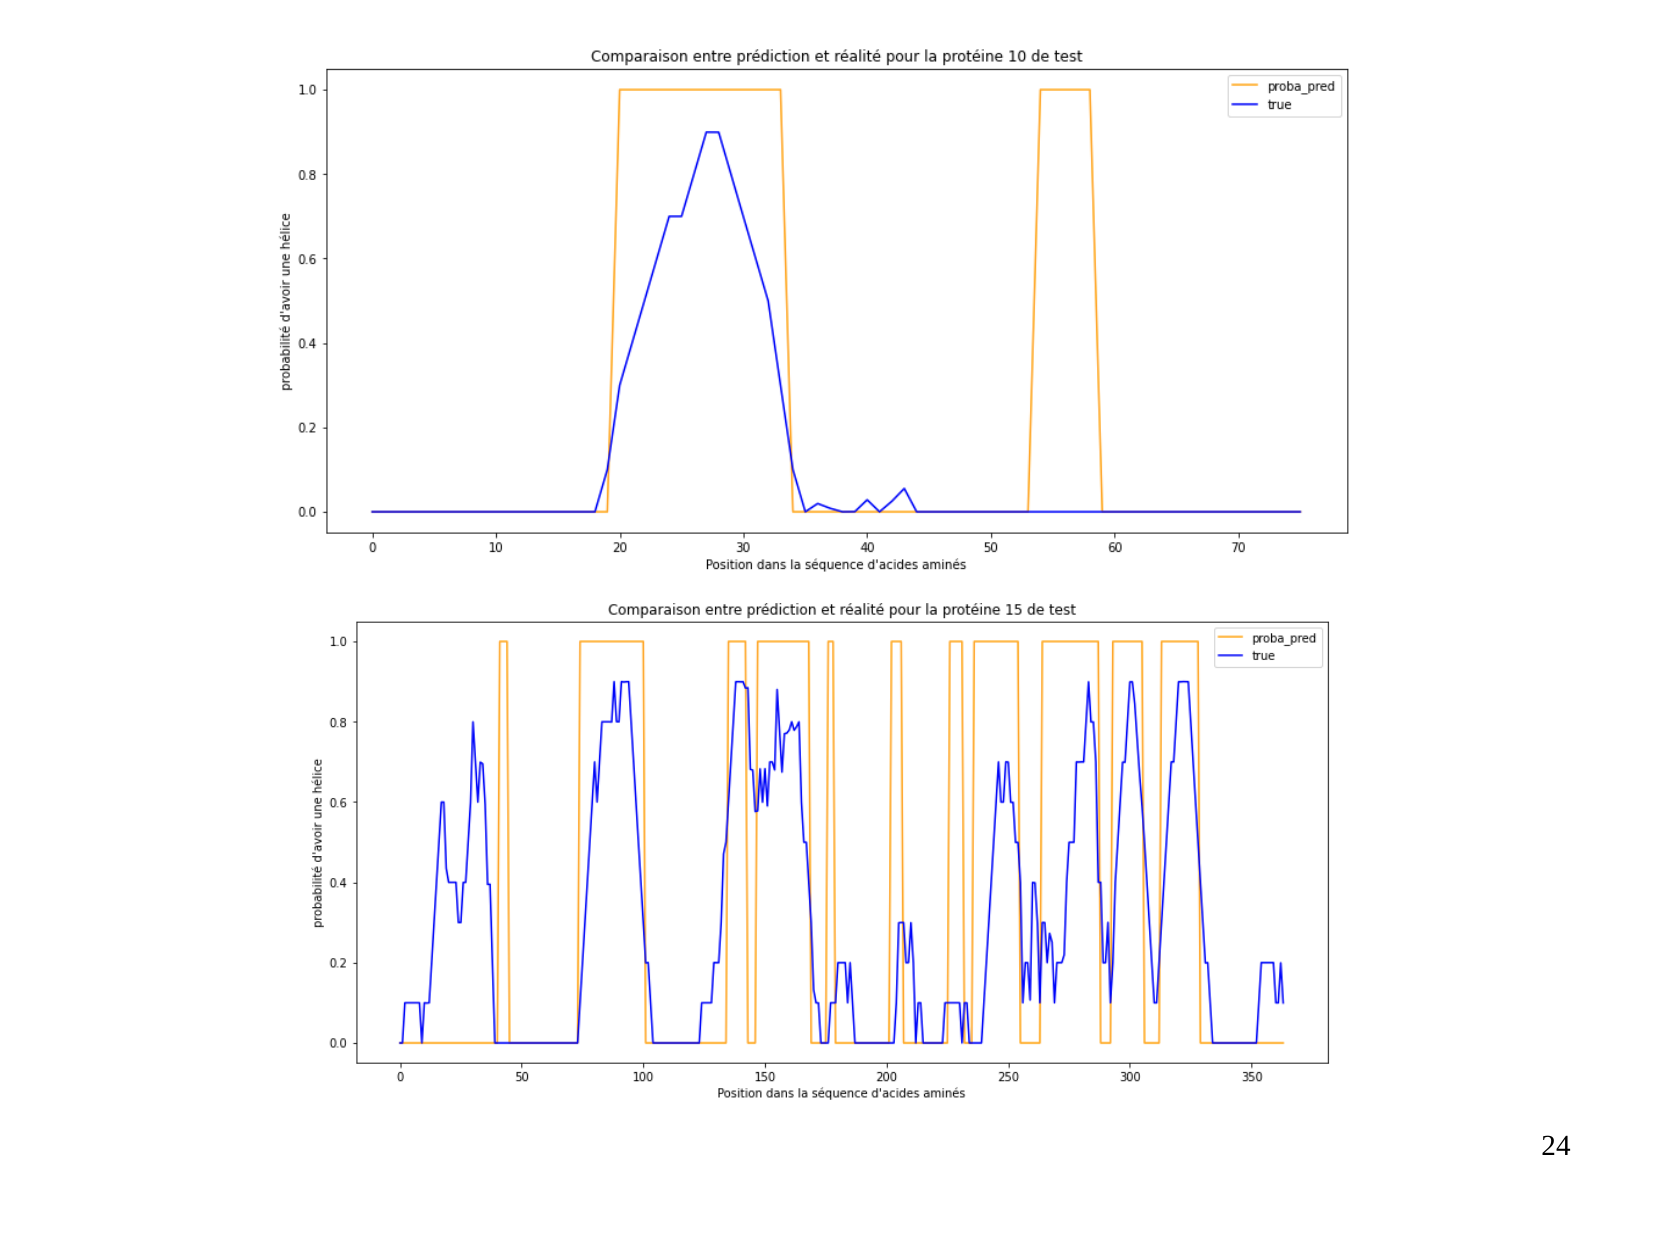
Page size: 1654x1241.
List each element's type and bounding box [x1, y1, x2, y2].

picture [310, 602, 1343, 1108]
picture [274, 47, 1379, 579]
